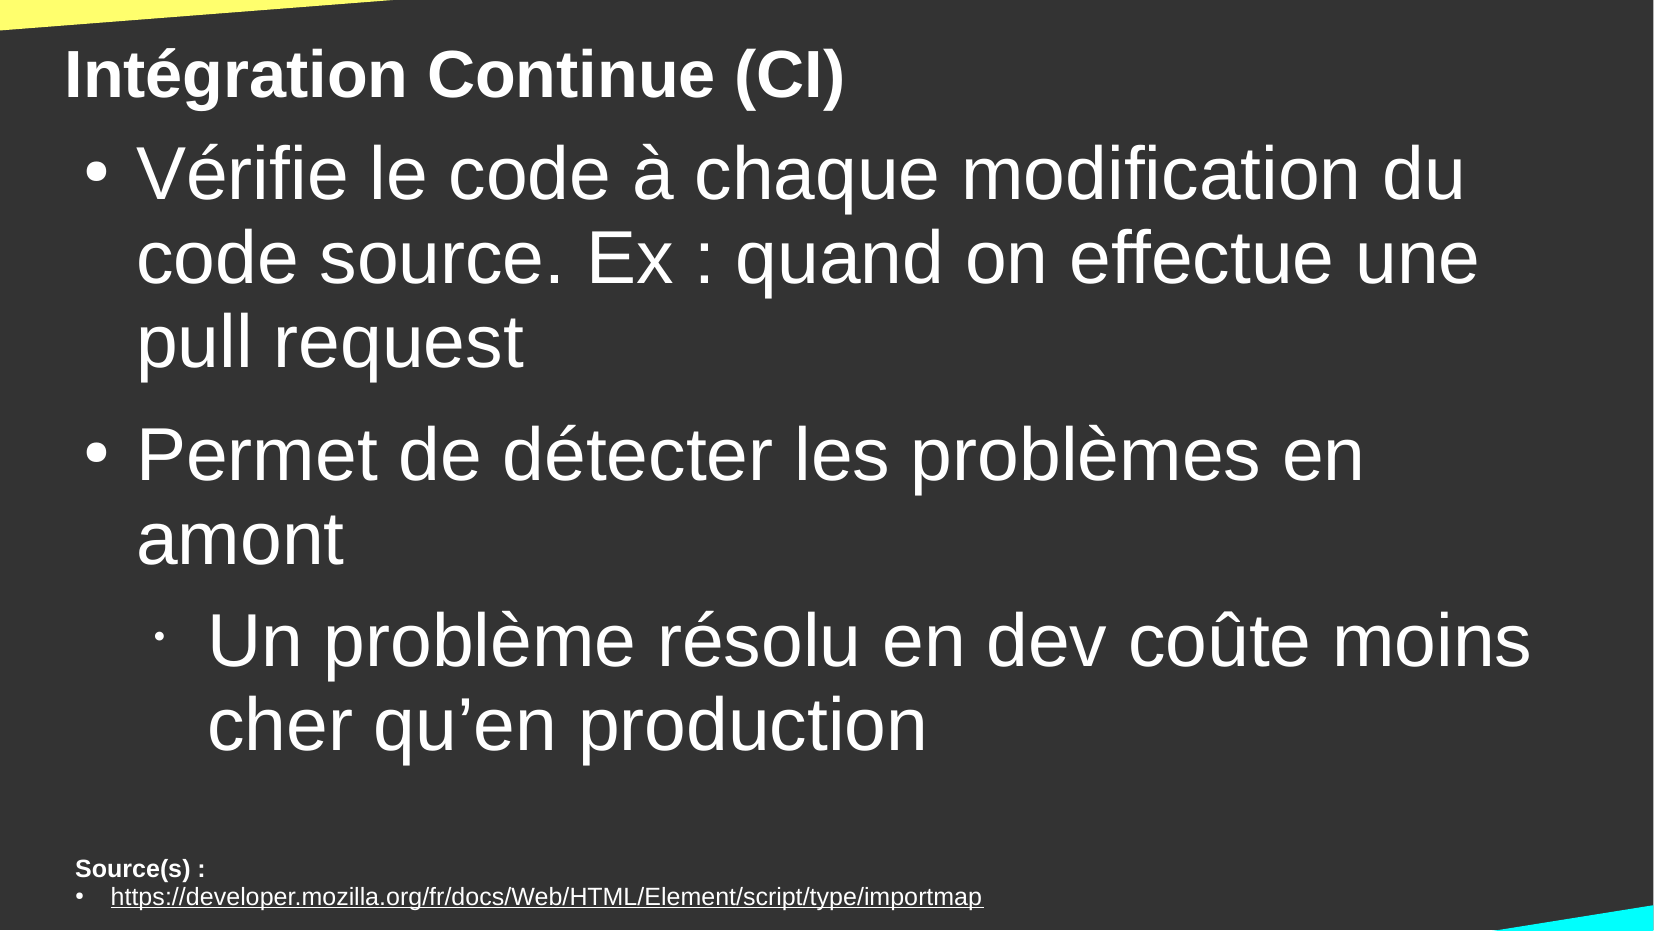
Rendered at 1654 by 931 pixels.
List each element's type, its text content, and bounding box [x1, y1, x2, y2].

title Intégration Continue (CI) [64, 37, 951, 113]
text_box [0, 0, 393, 31]
text_box [1492, 905, 1654, 931]
list Vérifie le code à chaque modification du code source. Ex : quand on effectue une pull request Permet de détecter les problèmes en amont Un problème résolu en dev coûte moins cher qu’en production [65, 131, 1544, 809]
text_box Source(s) : https://developer.mozilla.org/fr/docs/Web/HTML/Element/script/type/importmap [60, 809, 1546, 919]
